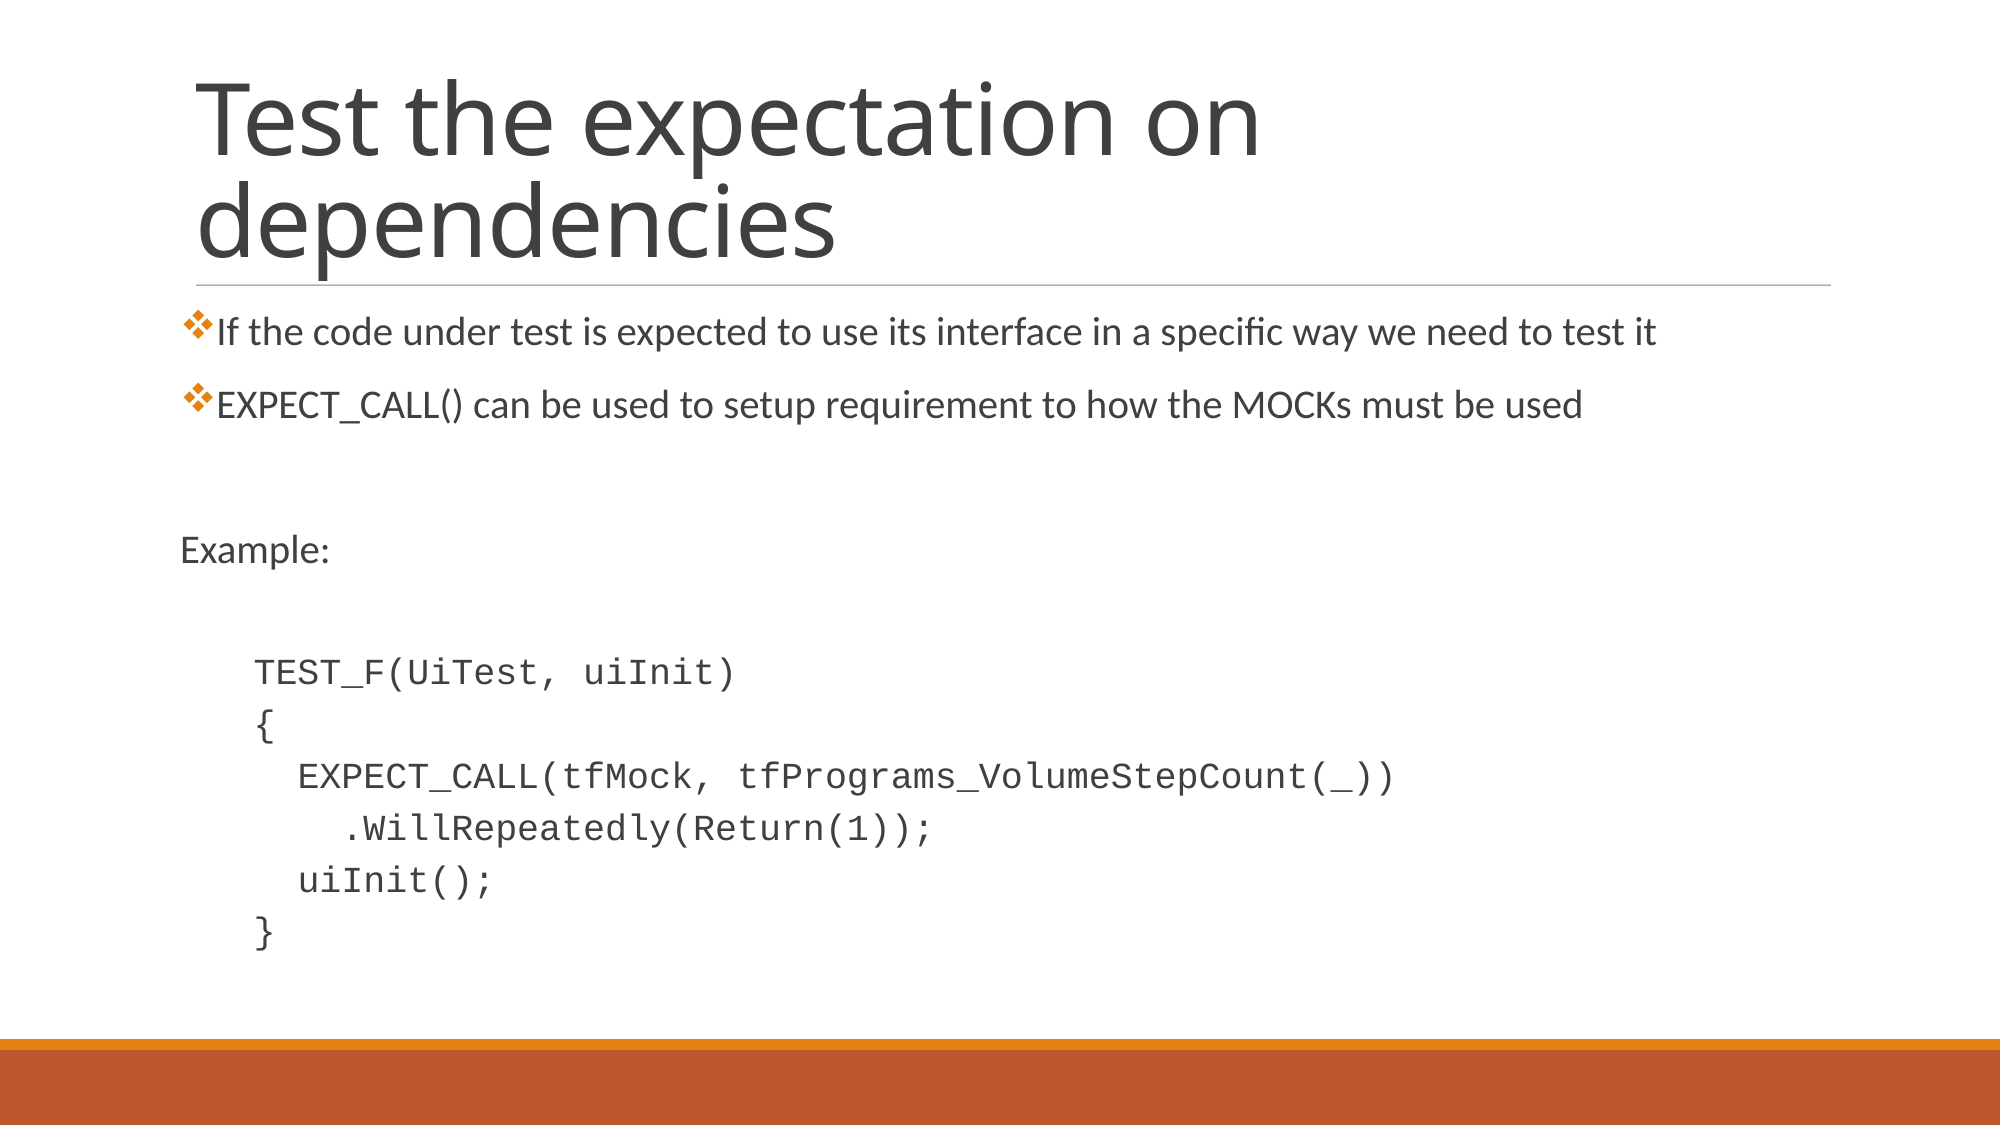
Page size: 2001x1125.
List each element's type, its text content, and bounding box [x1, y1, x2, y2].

list If the code under test is expected to use its interface in a specific way we need to test it EXPECT_CALL() can be used to setup requirement to how the MOCKs must be used Example: TEST_F(UiTest, uiInit) { EXPECT_CALL(tfMock, tfPrograms_VolumeStepCount(_)) .WillRepeatedly(Return(1)); uiInit(); } [180, 302, 1830, 963]
title Test the expectation on dependencies [180, 47, 1830, 285]
